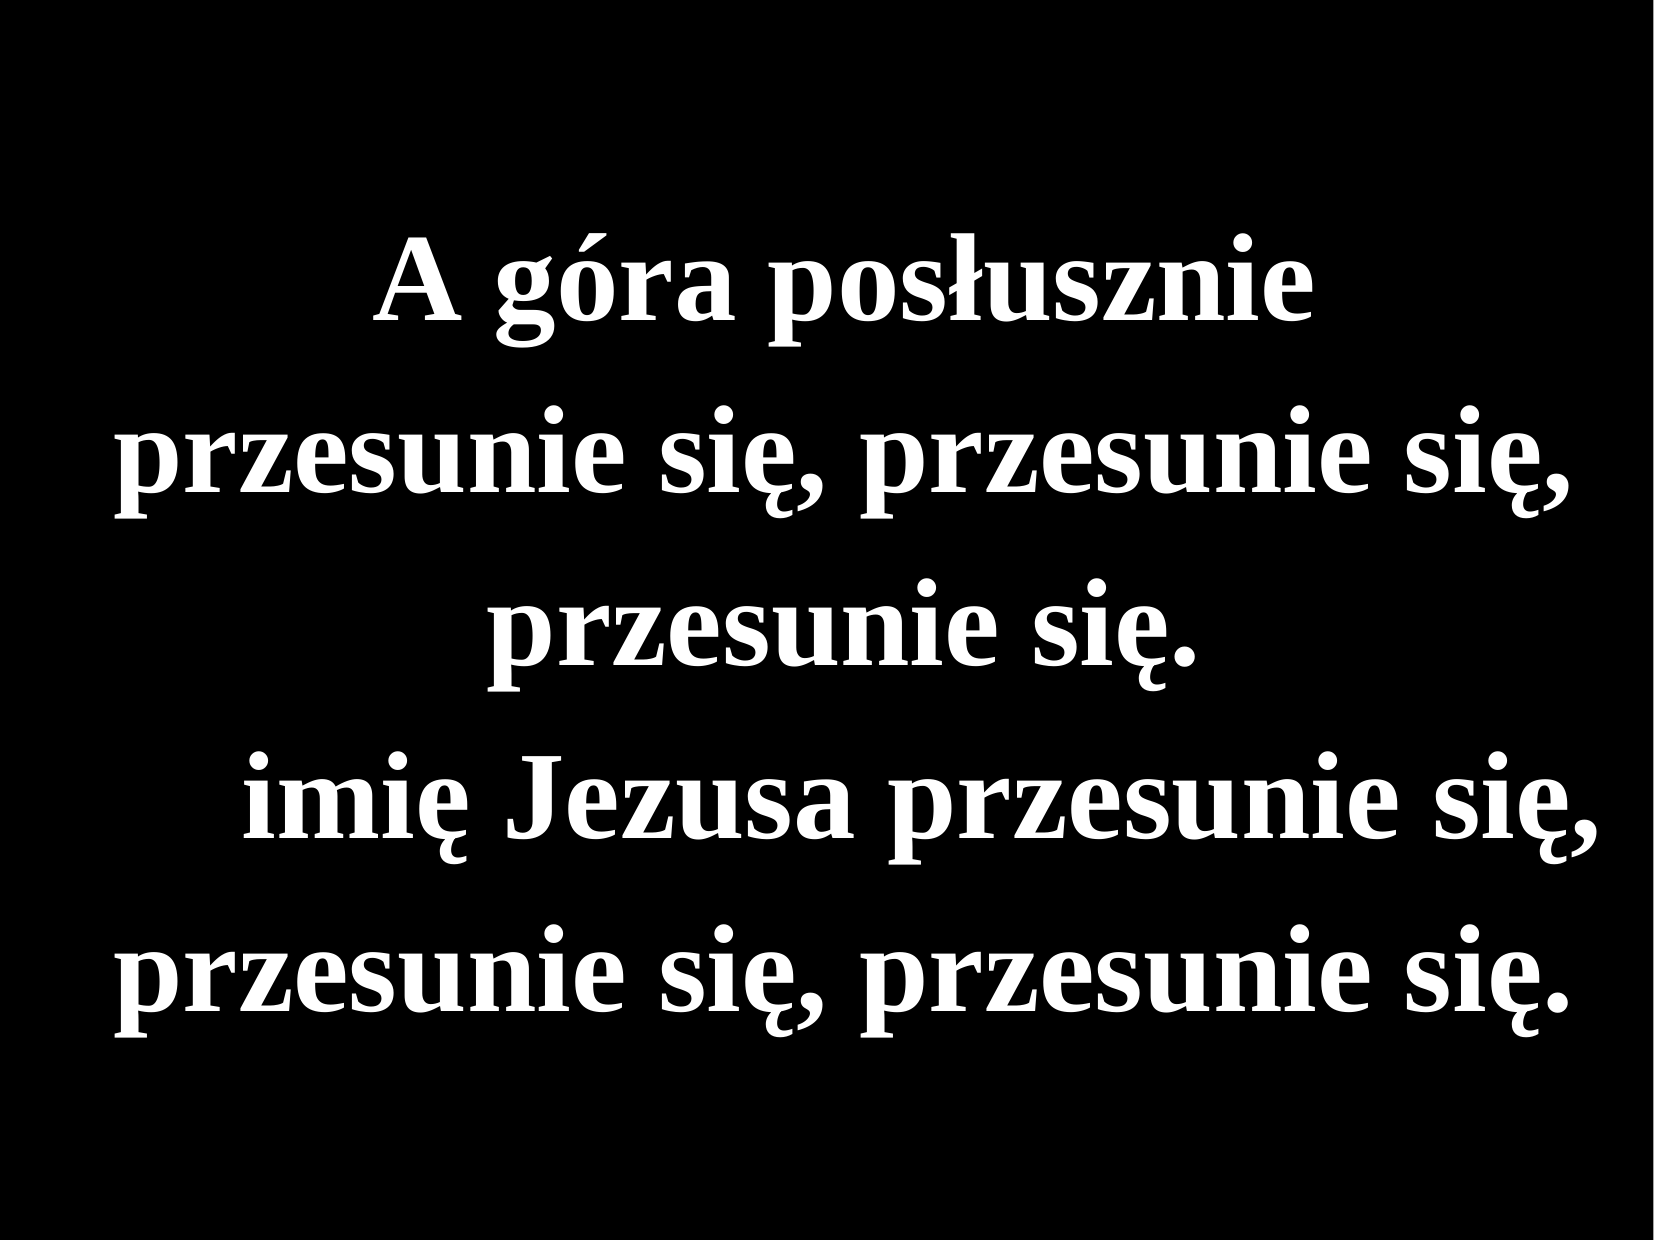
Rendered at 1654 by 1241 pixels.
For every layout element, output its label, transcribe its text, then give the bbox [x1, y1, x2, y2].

subtitle A góra posłusznie ppp przesunie się, przesunie się, ppp przesunie się. ppp W imię Jezusa przesunie się, ppp przesunie się, przesunie się. [0, 0, 1654, 1241]
